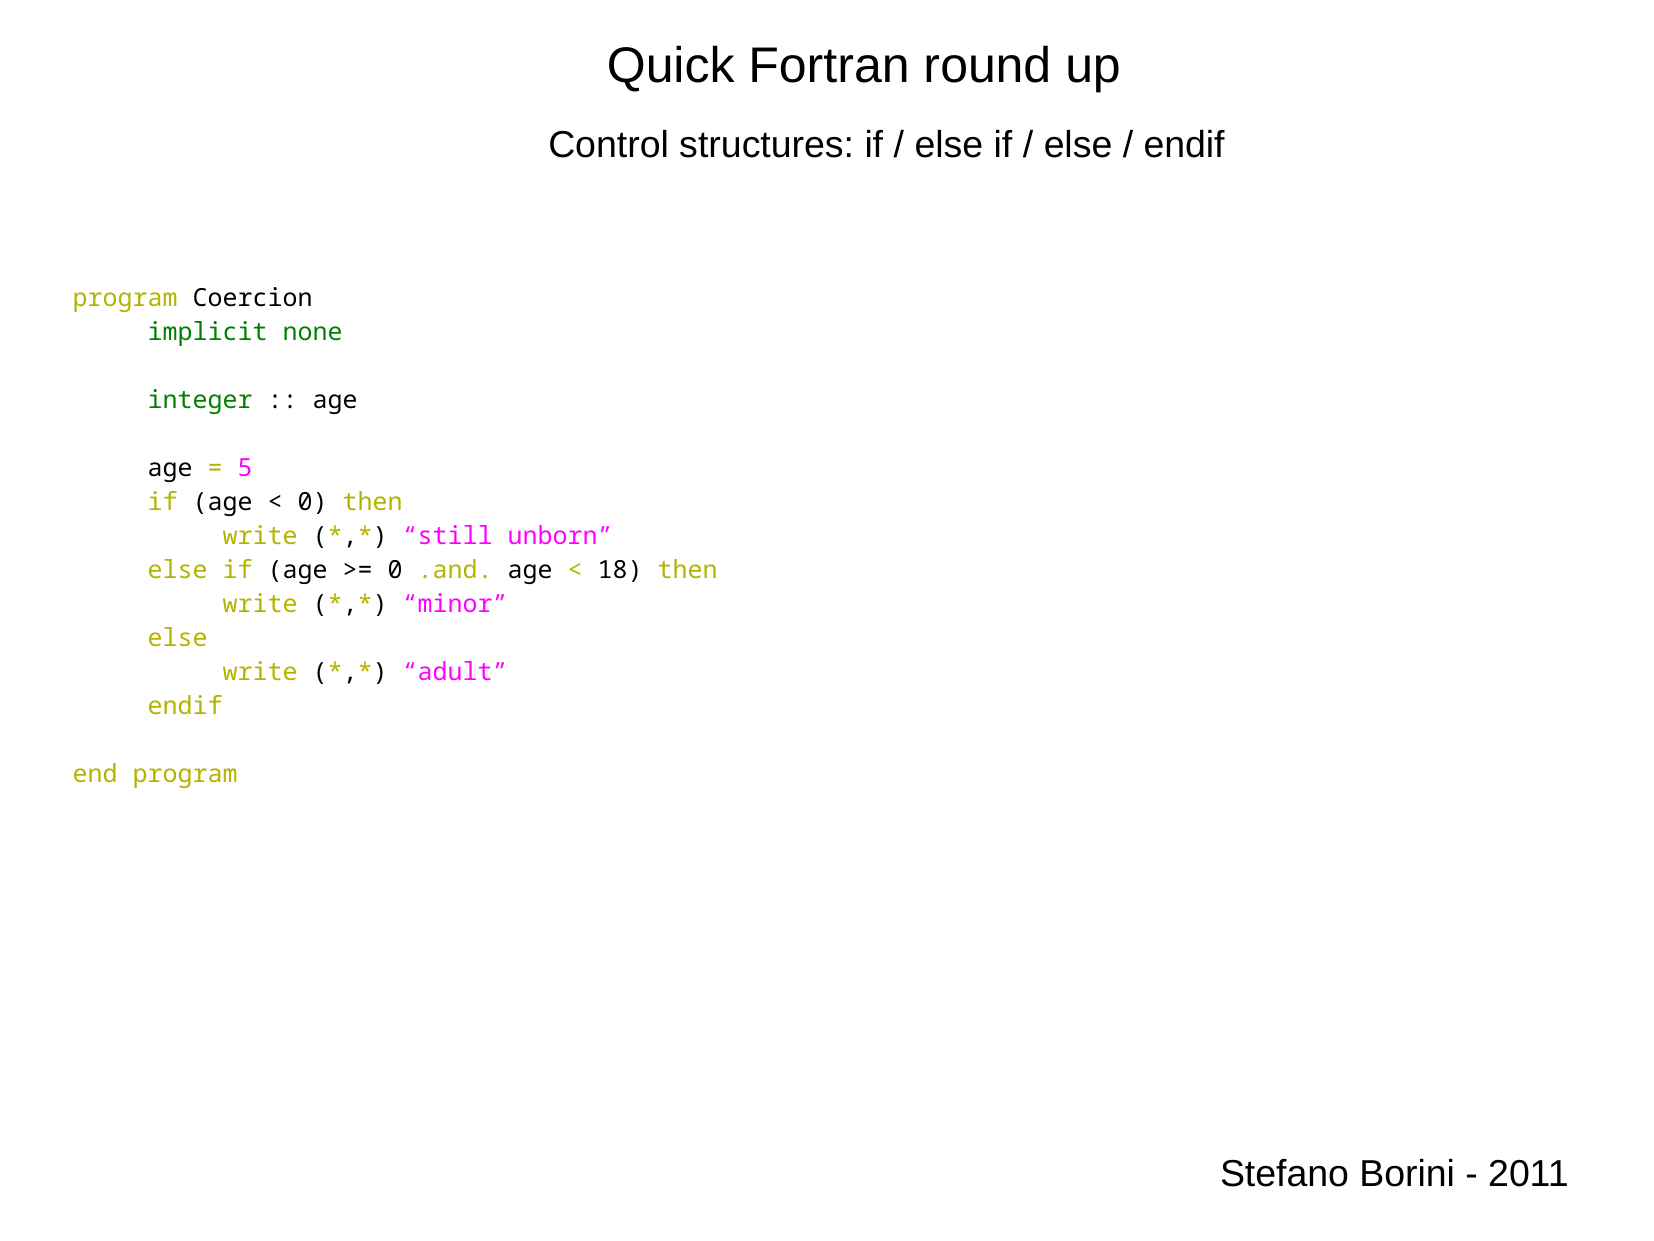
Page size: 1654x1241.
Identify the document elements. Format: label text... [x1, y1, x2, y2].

text_box Control structures: if / else if / else / endif [533, 115, 1241, 173]
text_box program Coercion implicit none integer :: age age = 5 if (age < 0) then write (*,*) “still unborn” else if (age >= 0 .and. age < 18) then write (*,*) “minor” else write (*,*) “adult” endif end program [57, 272, 733, 756]
